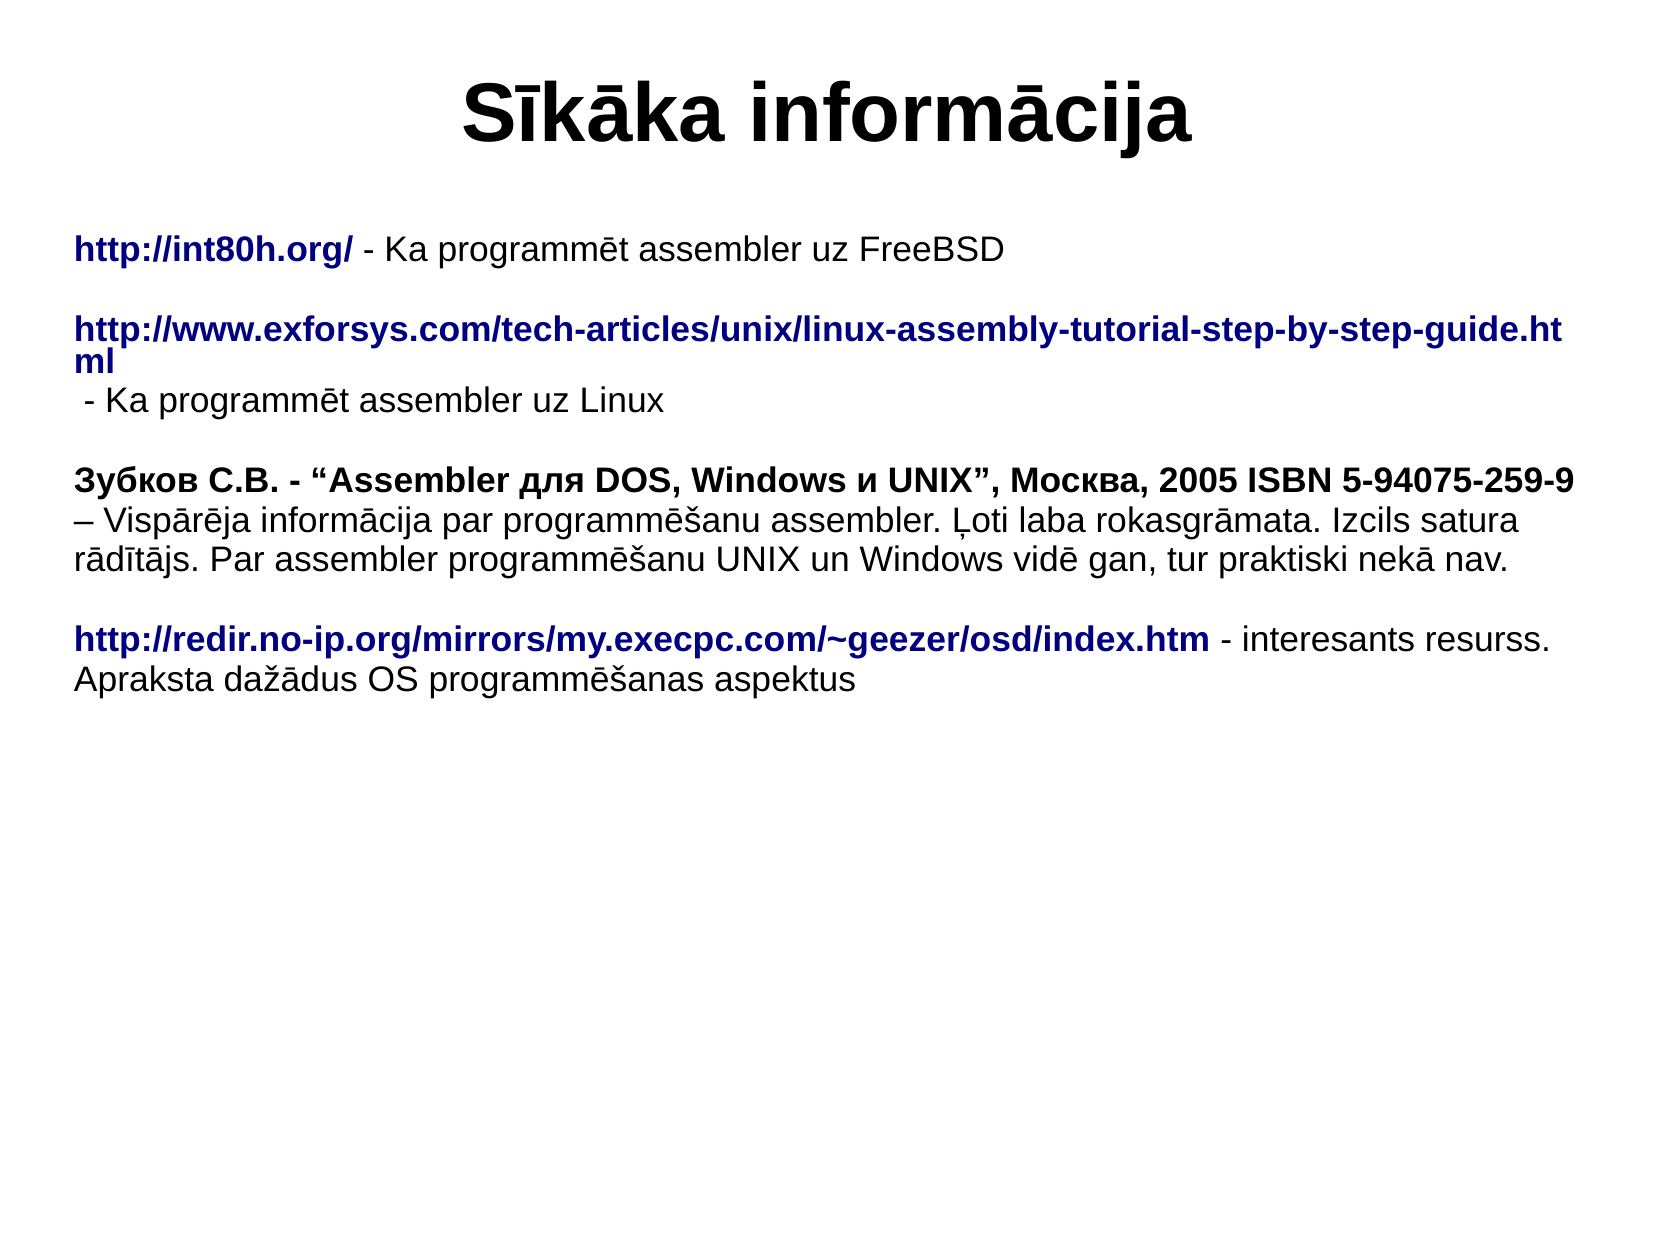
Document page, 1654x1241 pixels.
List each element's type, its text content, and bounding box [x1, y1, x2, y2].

text_box http://int80h.org/ - Ka programmēt assembler uz FreeBSD http://www.exforsys.com/tech-articles/unix/linux-assembly-tutorial-step-by-step-guide.html - Ka programmēt assembler uz Linux Зубков С.В. - “Assembler для DOS, Windows и UNIX”, Москва, 2005 ISBN 5-94075-259-9 – Vispārēja informācija par programmēšanu assembler. Ļoti laba rokasgrāmata. Izcils satura rādītājs. Par assembler programmēšanu UNIX un Windows vidē gan, tur praktiski nekā nav. http://redir.no-ip.org/mirrors/my.execpc.com/~geezer/osd/index.htm - interesants resurss. Apraksta dažādus OS programmēšanas aspektus [59, 221, 1605, 794]
text_box Sīkāka informācija [59, 59, 1595, 167]
